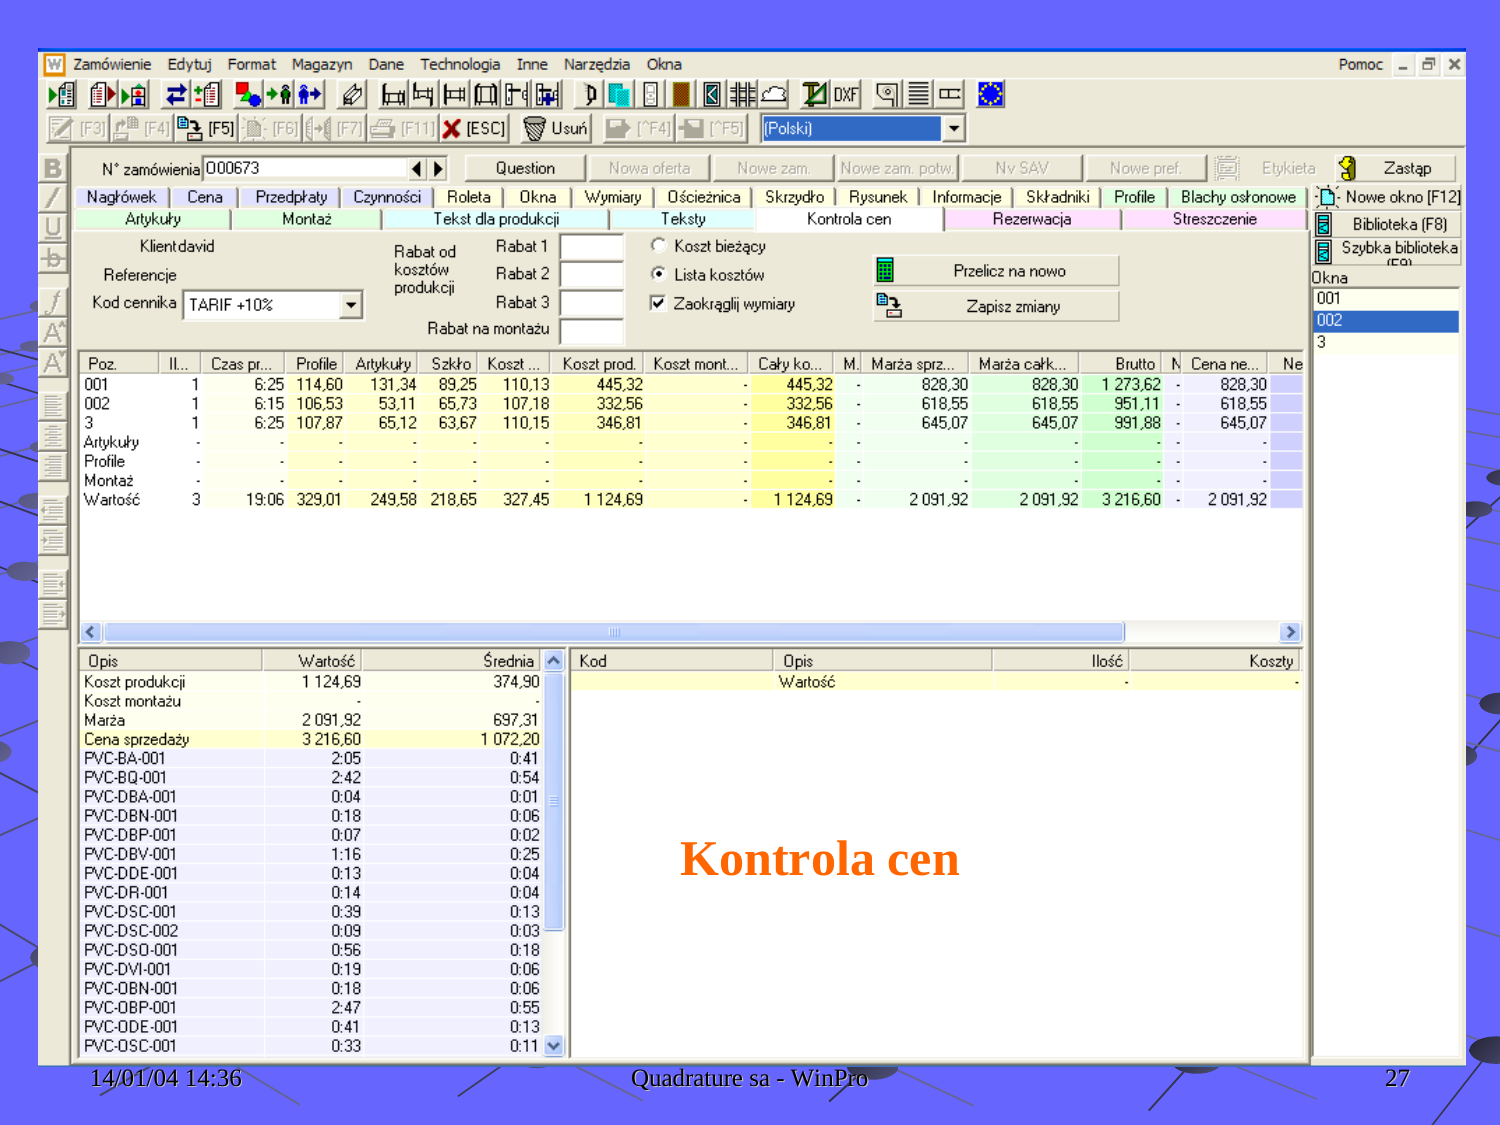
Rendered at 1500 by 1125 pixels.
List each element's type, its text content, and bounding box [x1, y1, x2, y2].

picture [38, 48, 1466, 1067]
text_box Kontrola cen [680, 834, 961, 886]
